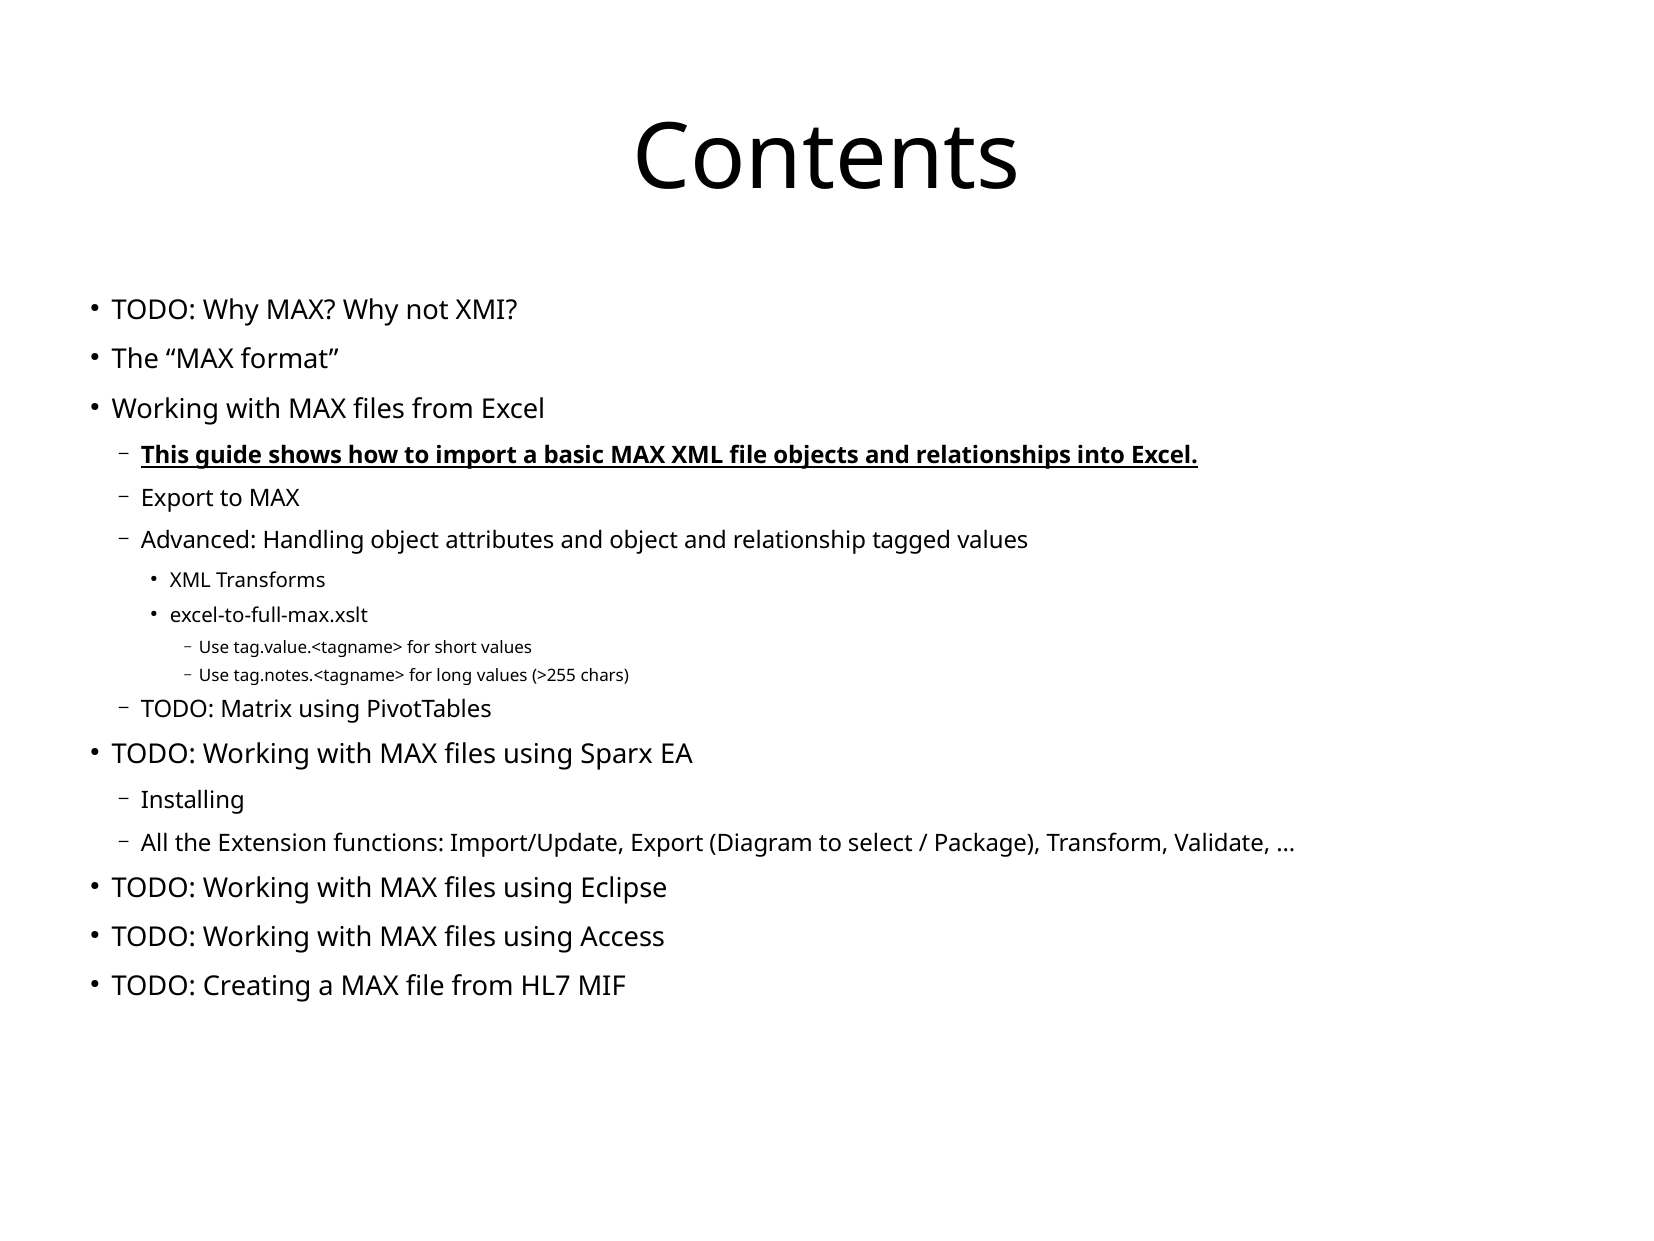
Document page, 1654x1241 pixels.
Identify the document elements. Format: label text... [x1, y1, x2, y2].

list TODO: Why MAX? Why not XMI? The “MAX format” Working with MAX files from Excel This guide shows how to import a basic MAX XML file objects and relationships into Excel. Export to MAX Advanced: Handling object attributes and object and relationship tagged values XML Transforms excel-to-full-max.xslt Use tag.value.<tagname> for short values Use tag.notes.<tagname> for long values (>255 chars) TODO: Matrix using PivotTables TODO: Working with MAX files using Sparx EA Installing All the Extension functions: Import/Update, Export (Diagram to select / Package), Transform, Validate, ... TODO: Working with MAX files using Eclipse TODO: Working with MAX files using Access TODO: Creating a MAX file from HL7 MIF [82, 290, 1571, 1010]
title Contents [82, 49, 1571, 257]
